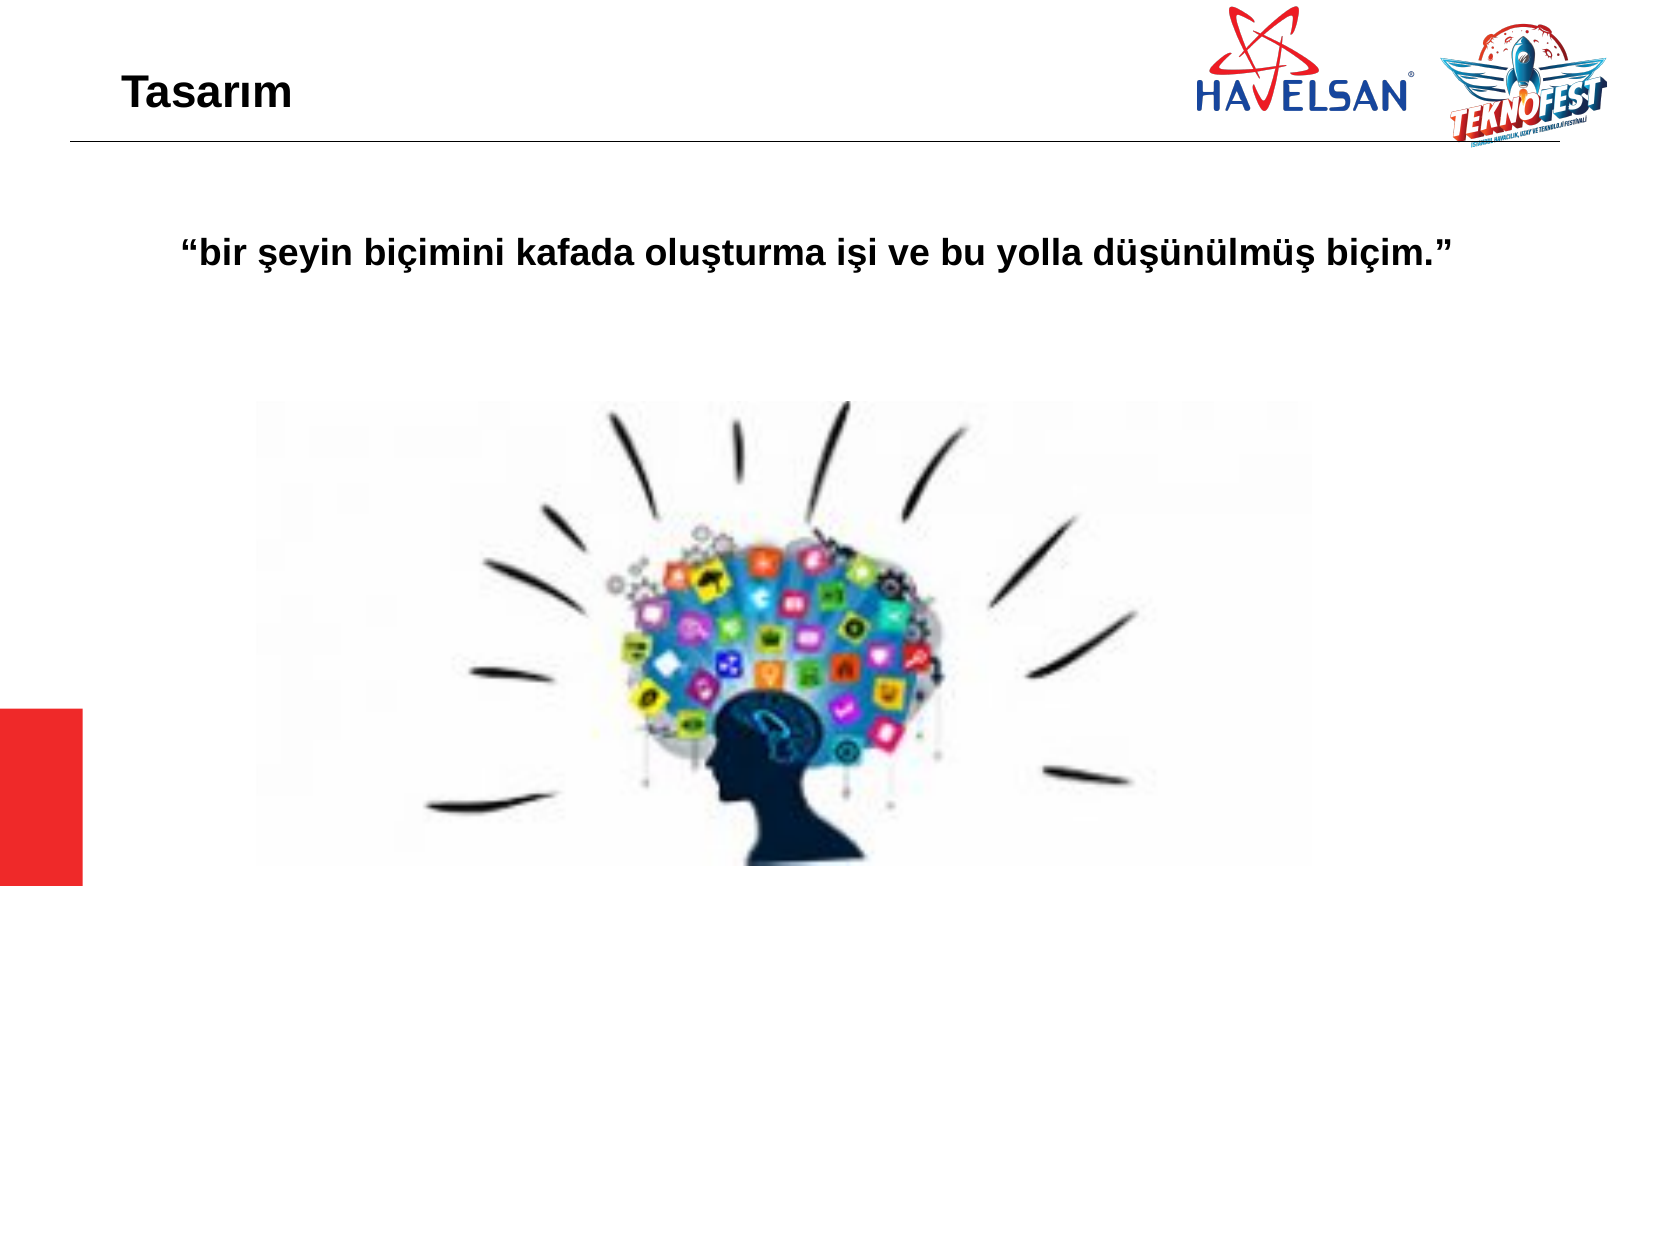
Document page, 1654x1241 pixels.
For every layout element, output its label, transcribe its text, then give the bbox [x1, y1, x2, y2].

picture [256, 401, 1312, 866]
text_box “bir şeyin biçimini kafada oluşturma işi ve bu yolla düşünülmüş biçim.” [165, 224, 1501, 366]
picture [1195, 2, 1630, 154]
text_box Tasarım [106, 59, 1536, 126]
